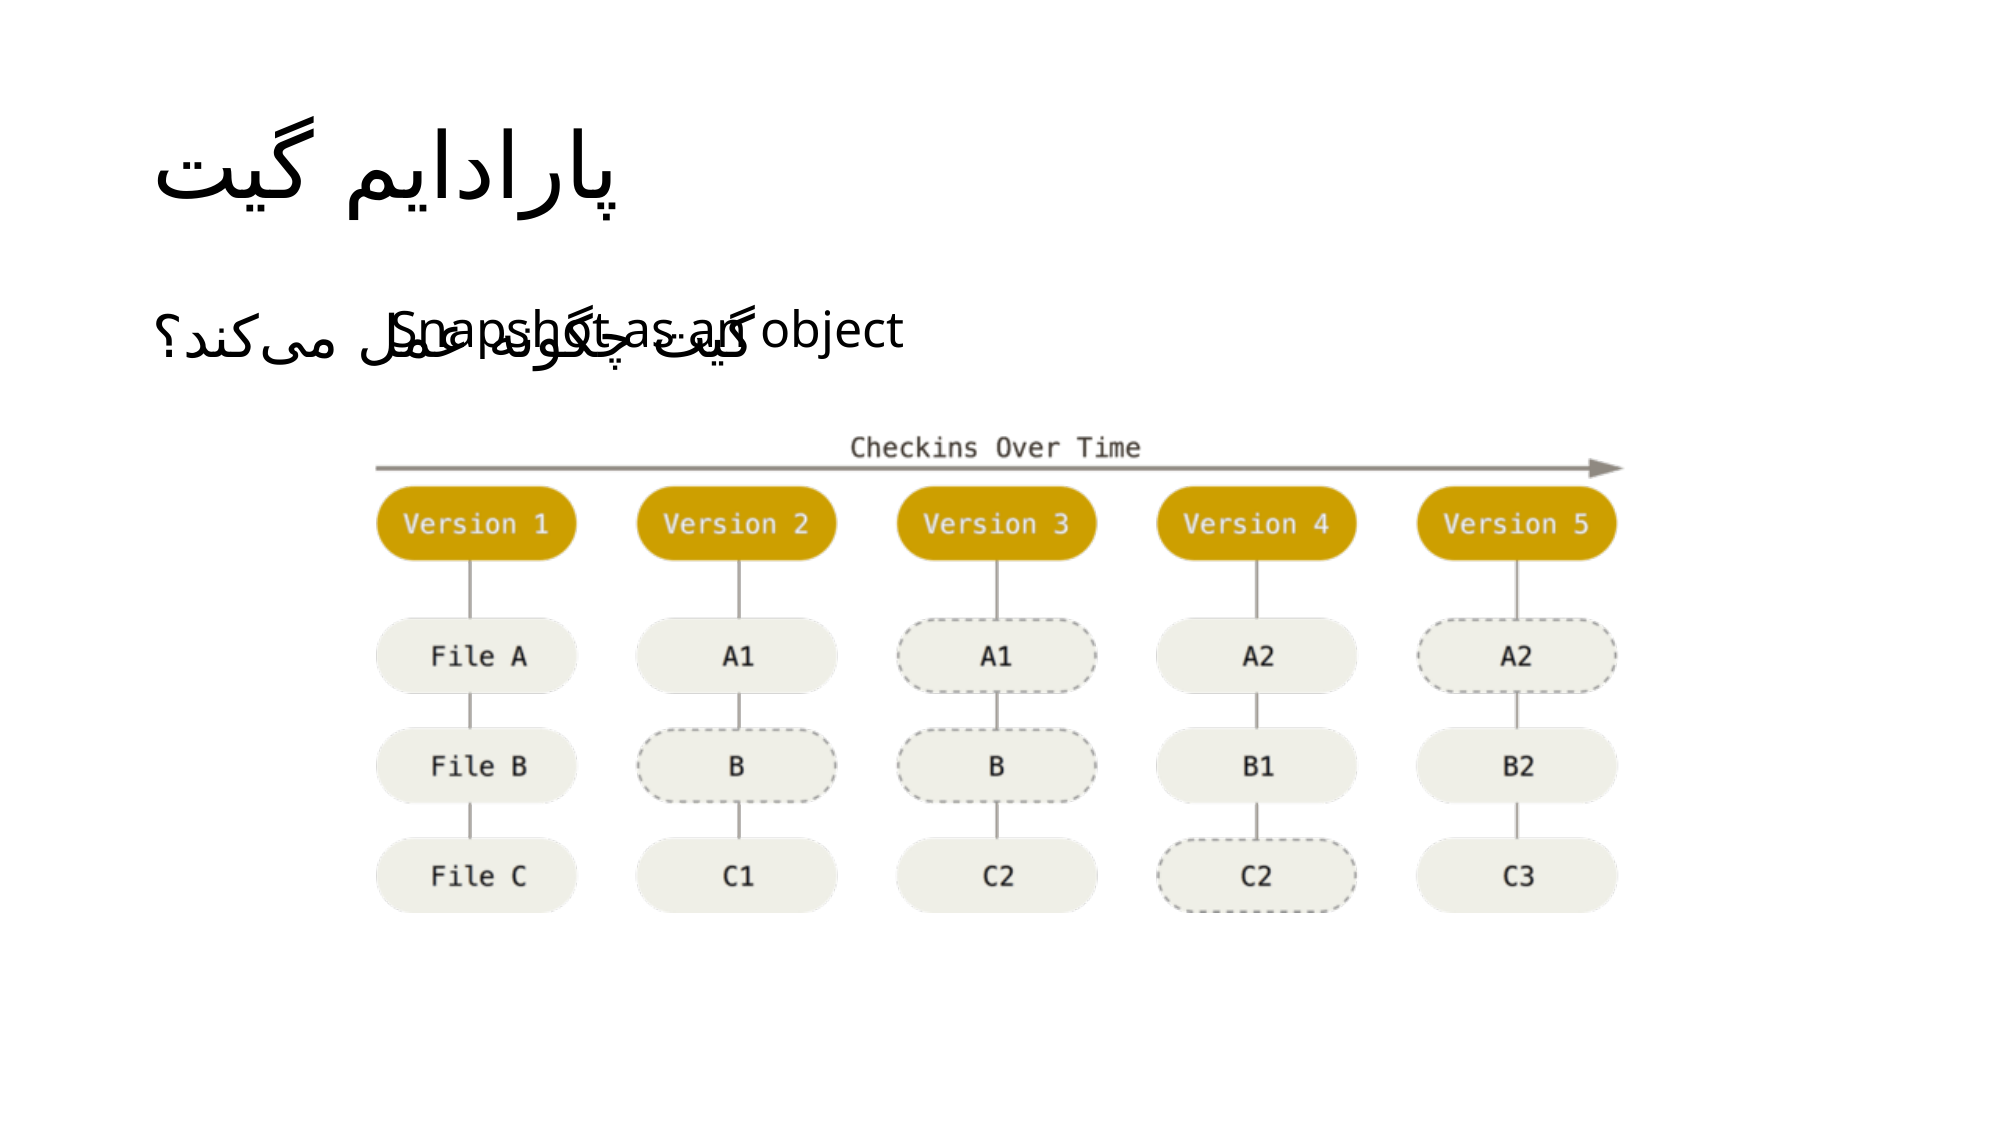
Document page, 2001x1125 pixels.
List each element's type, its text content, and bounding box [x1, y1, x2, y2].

text_box Snapshot as an object [375, 290, 925, 366]
list گیت چگونه عمل می‌کند؟ [137, 299, 1863, 1014]
picture [375, 435, 1626, 913]
title پارادایم گیت [137, 59, 1863, 278]
